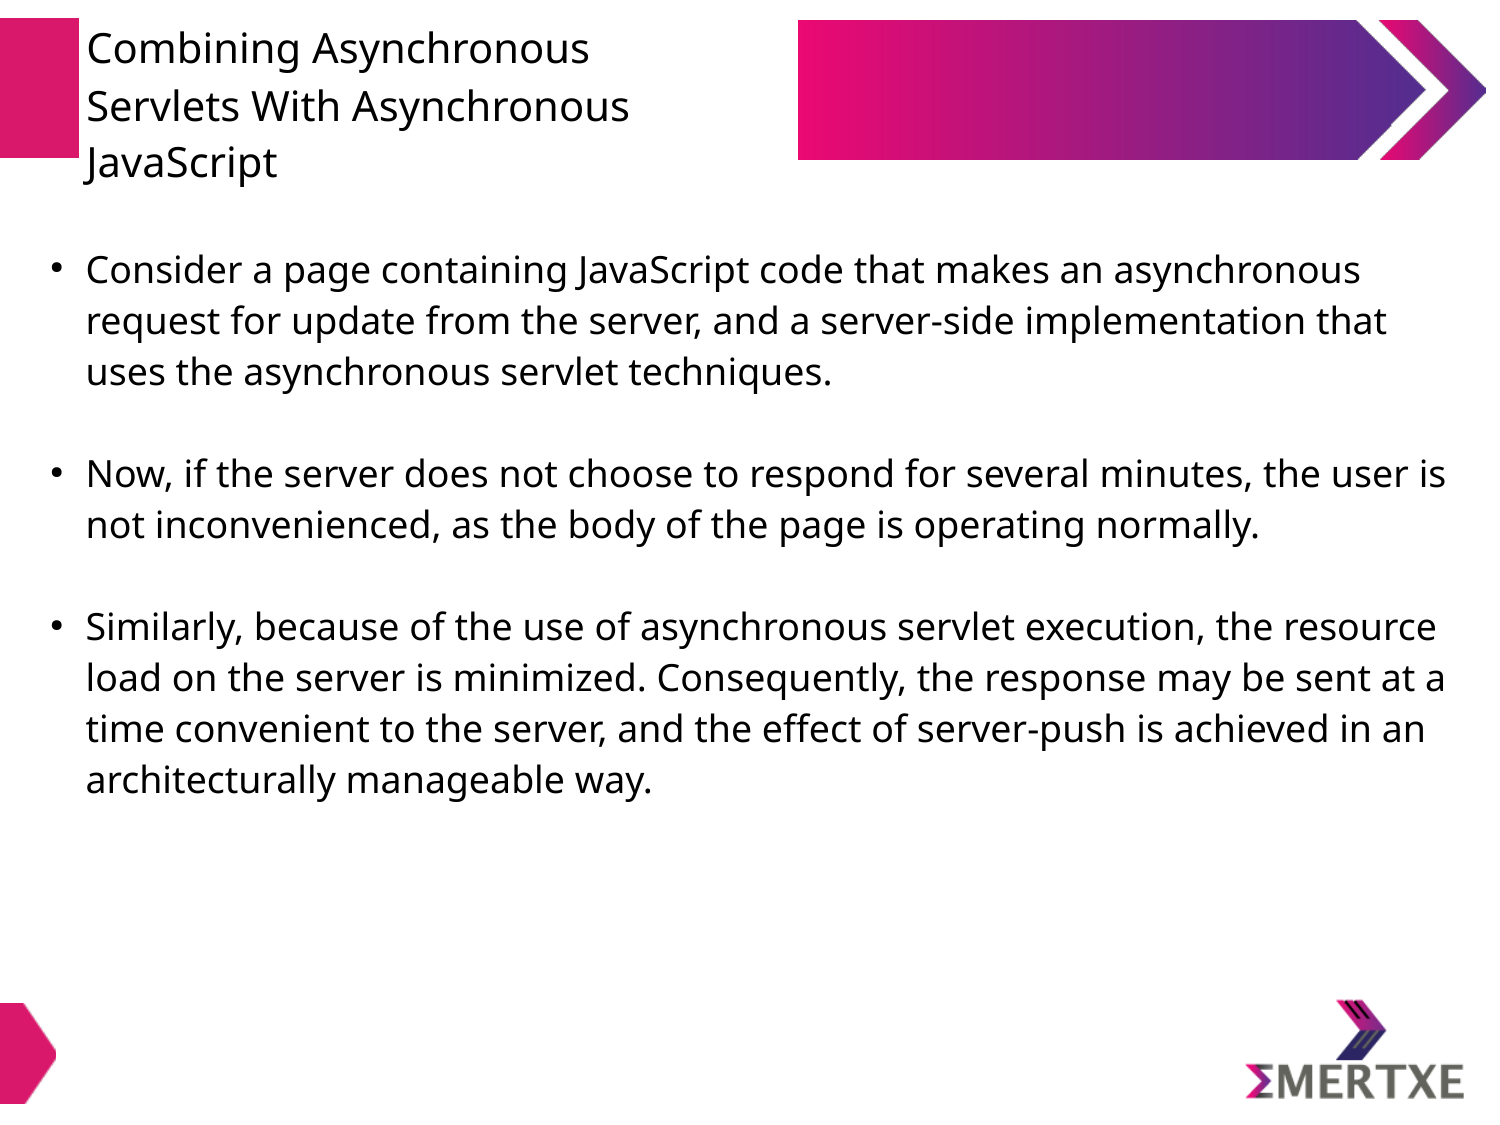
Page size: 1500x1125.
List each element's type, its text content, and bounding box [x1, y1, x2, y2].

text_box Combining Asynchronous Servlets With Asynchronous JavaScript [71, 11, 674, 223]
picture [798, 20, 1486, 160]
text_box Consider a page containing JavaScript code that makes an asynchronous request for update from the server, and a server-side implementation that uses the asynchronous servlet techniques. Now, if the server does not choose to respond for several minutes, the user is not inconvenienced, as the body of the page is operating normally. Similarly, because of the use of asynchronous servlet execution, the resource load on the server is minimized. Consequently, the response may be sent at a time convenient to the server, and the effect of server-push is achieved in an architecturally manageable way. [35, 236, 1465, 779]
picture [1245, 996, 1465, 1099]
